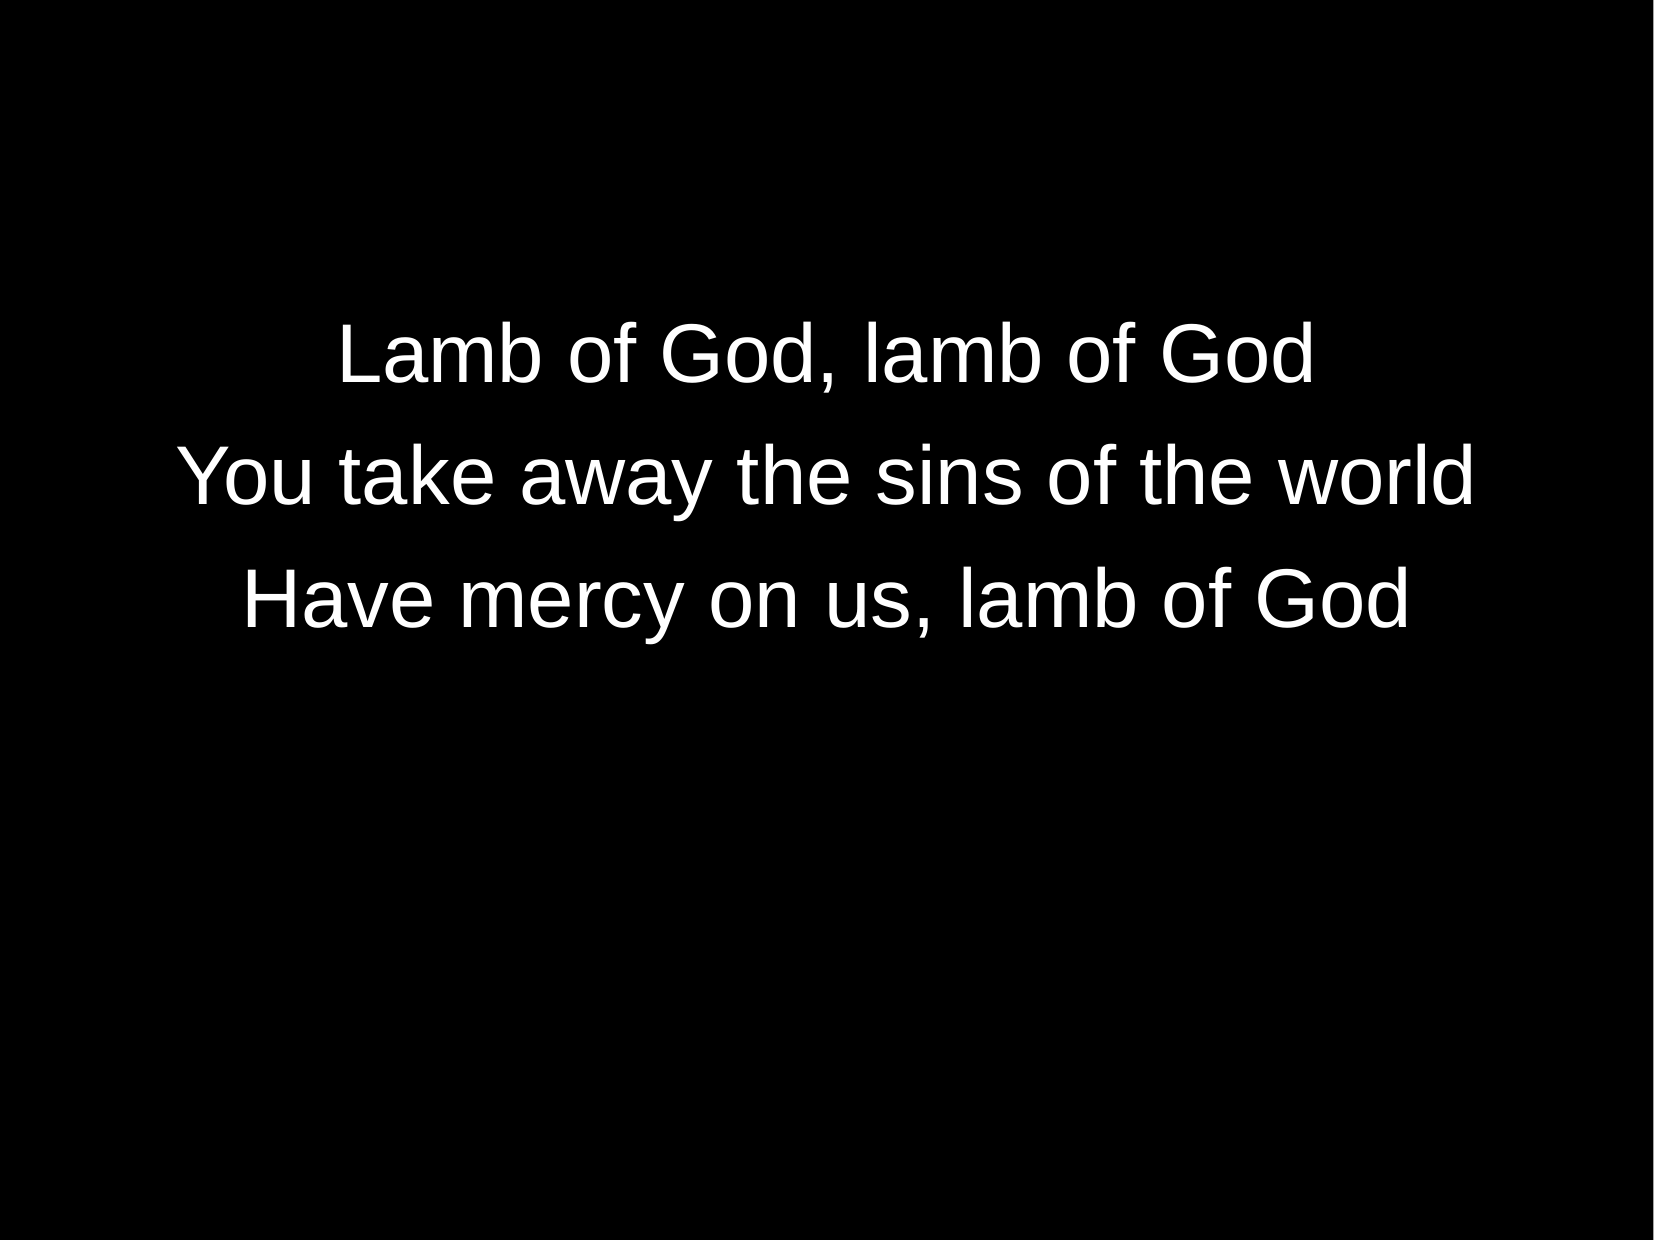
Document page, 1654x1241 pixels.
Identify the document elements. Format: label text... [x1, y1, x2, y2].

list Lamb of God, lamb of God You take away the sins of the world Have mercy on us, lamb of God [0, 307, 1654, 1241]
